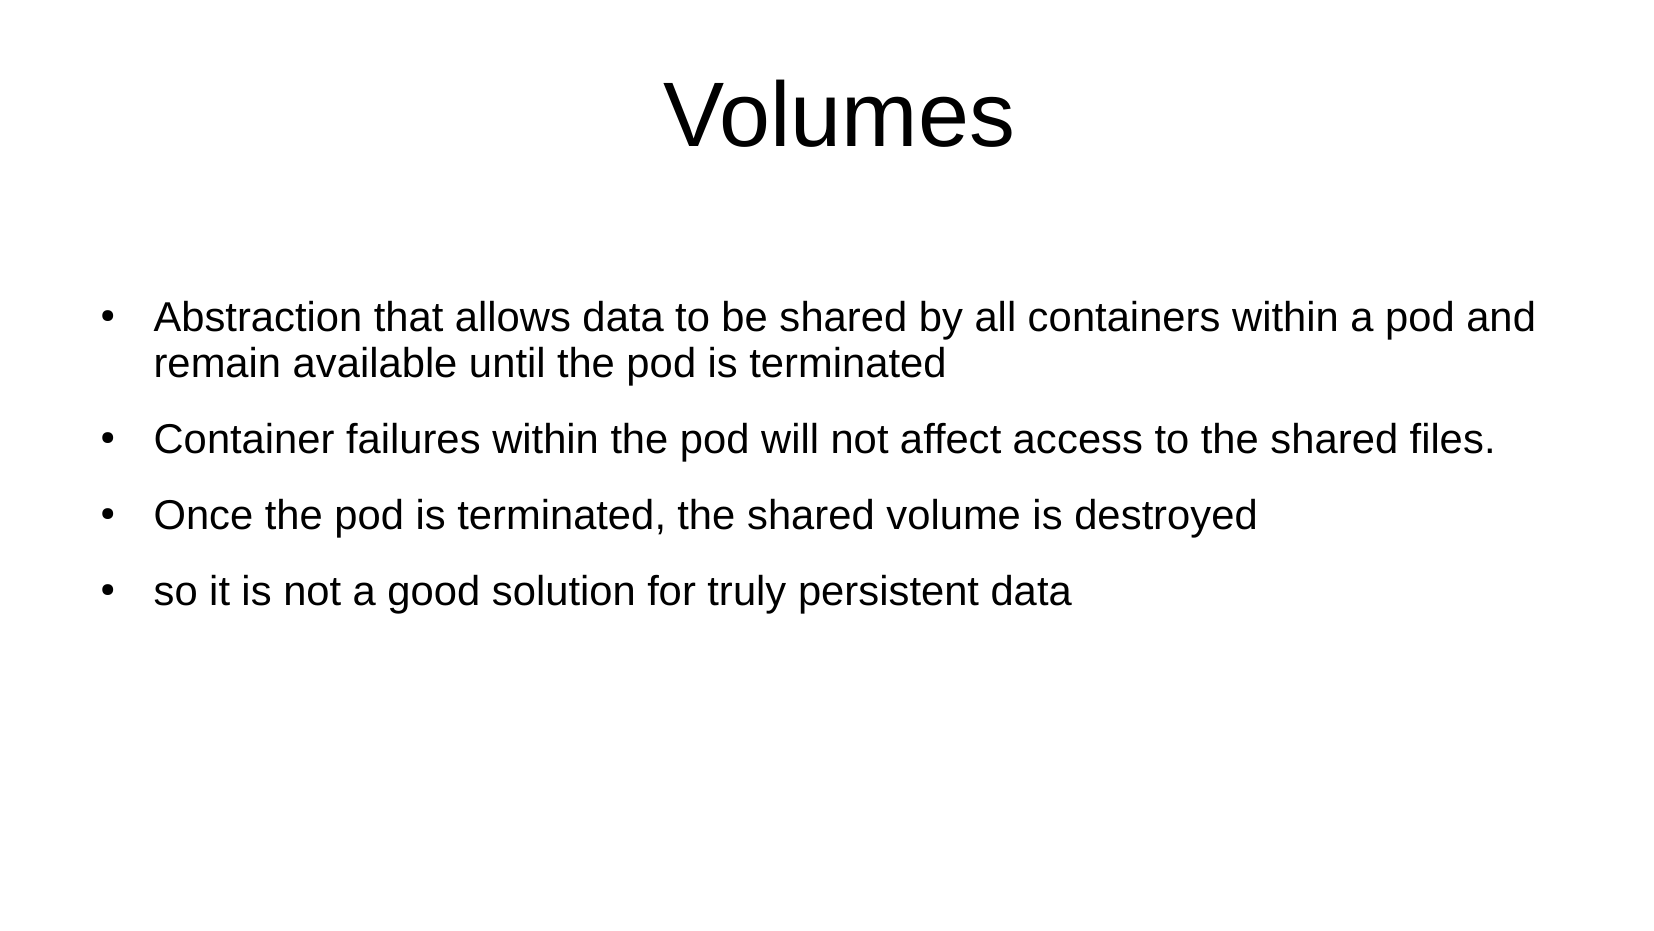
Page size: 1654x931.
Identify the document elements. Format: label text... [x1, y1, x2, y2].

title Volumes [82, 37, 1571, 193]
list Abstraction that allows data to be shared by all containers within a pod and remain available until the pod is terminated Container failures within the pod will not affect access to the shared files. Once the pod is terminated, the shared volume is destroyed so it is not a good solution for truly persistent data [82, 217, 1571, 758]
